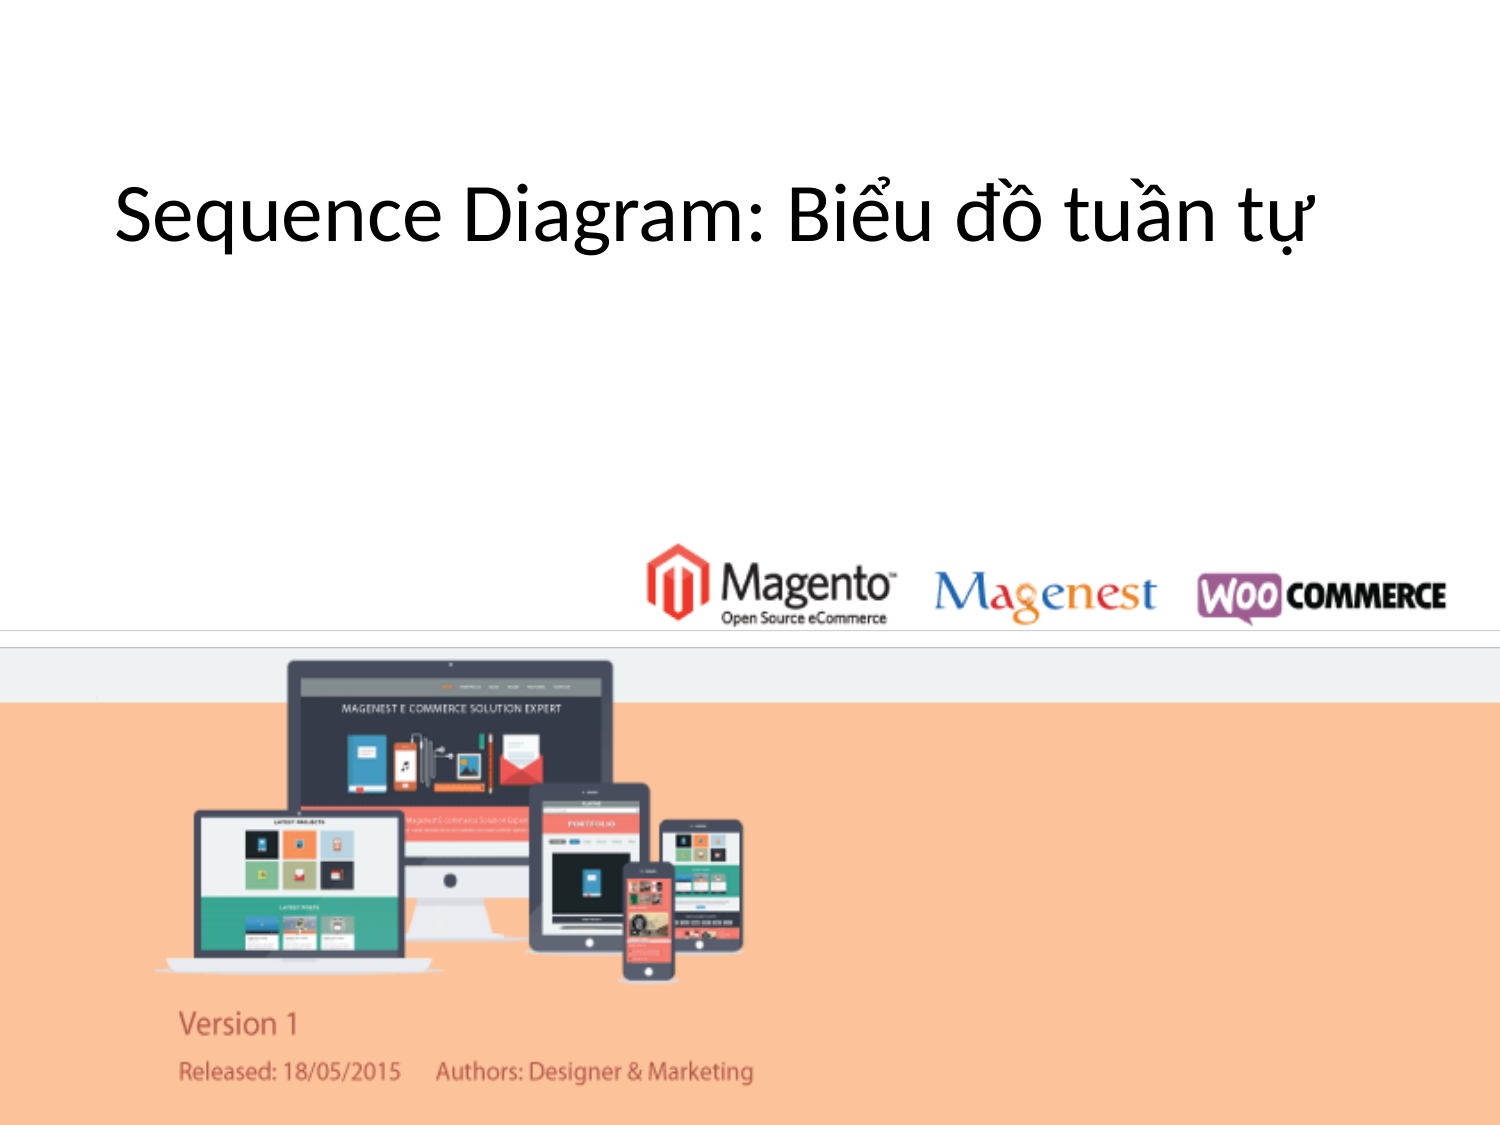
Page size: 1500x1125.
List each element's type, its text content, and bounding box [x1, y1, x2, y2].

picture [0, 0, 1500, 1125]
text_box Sequence Diagram: Biểu đồ tuần tự [99, 87, 1375, 329]
